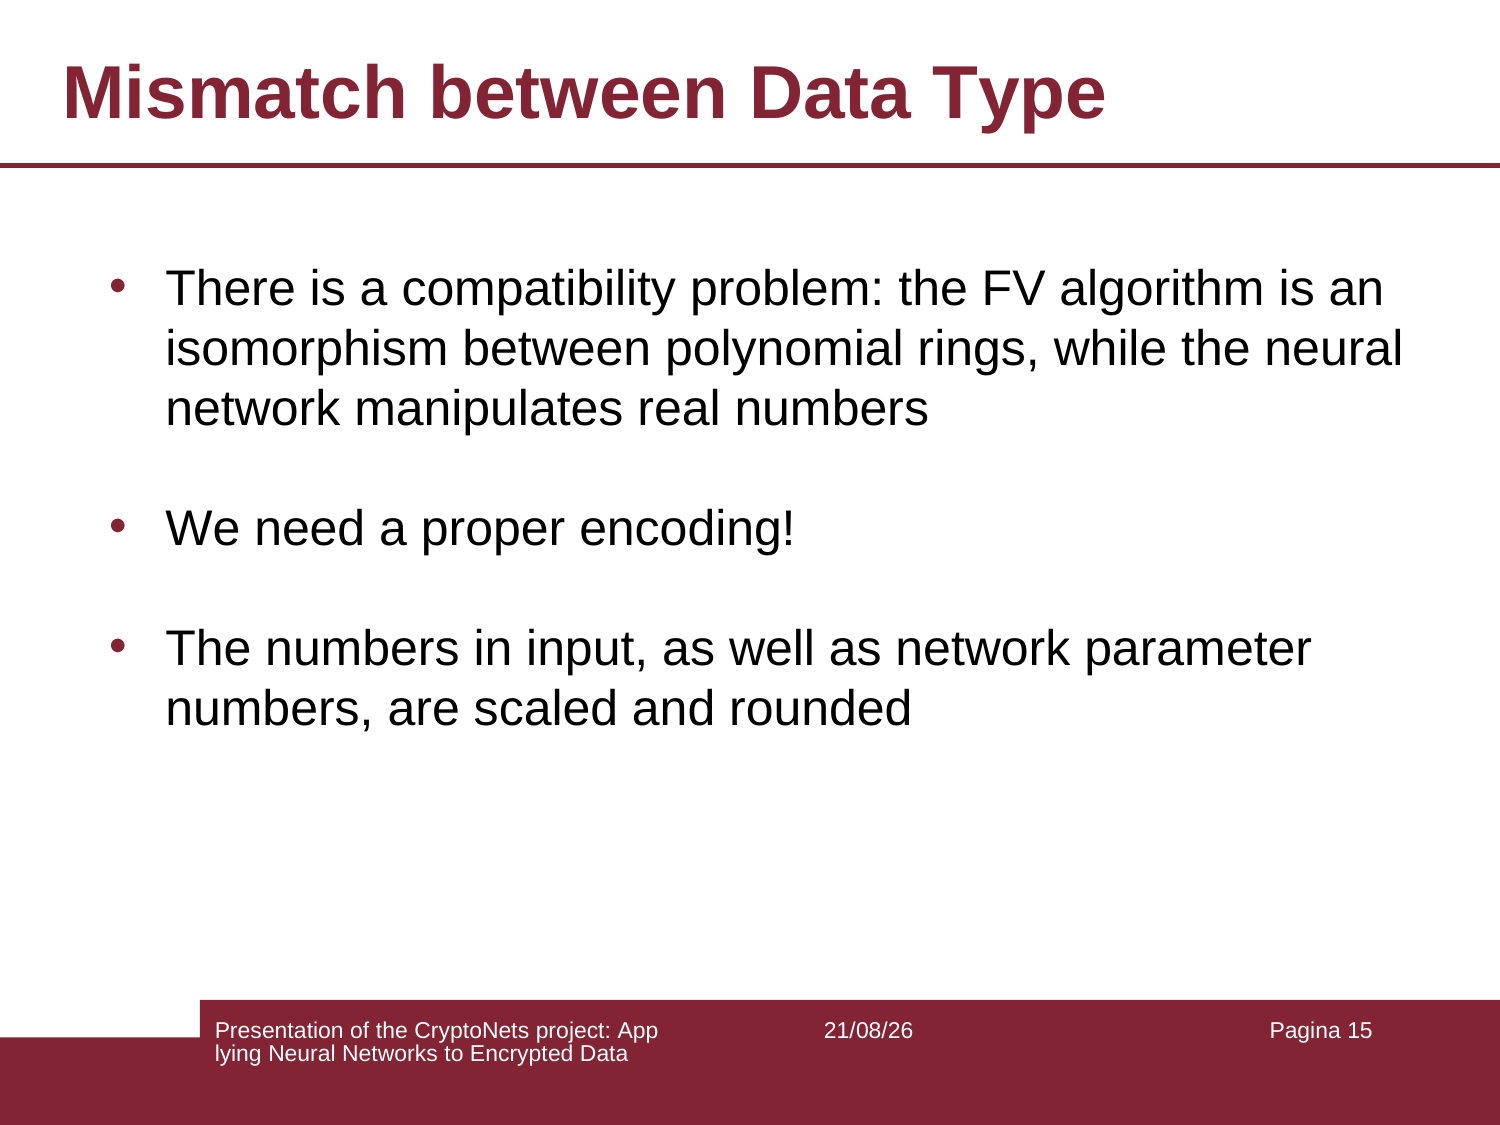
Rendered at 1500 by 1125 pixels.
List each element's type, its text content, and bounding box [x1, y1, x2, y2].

title Mismatch between Data Type [47, 35, 1382, 163]
list There is a compatibility problem: the FV algorithm is an isomorphism between polynomial rings, while the neural network manipulates real numbers We need a proper encoding! The numbers in input, as well as network parameter numbers, are scaled and rounded [94, 248, 1430, 981]
